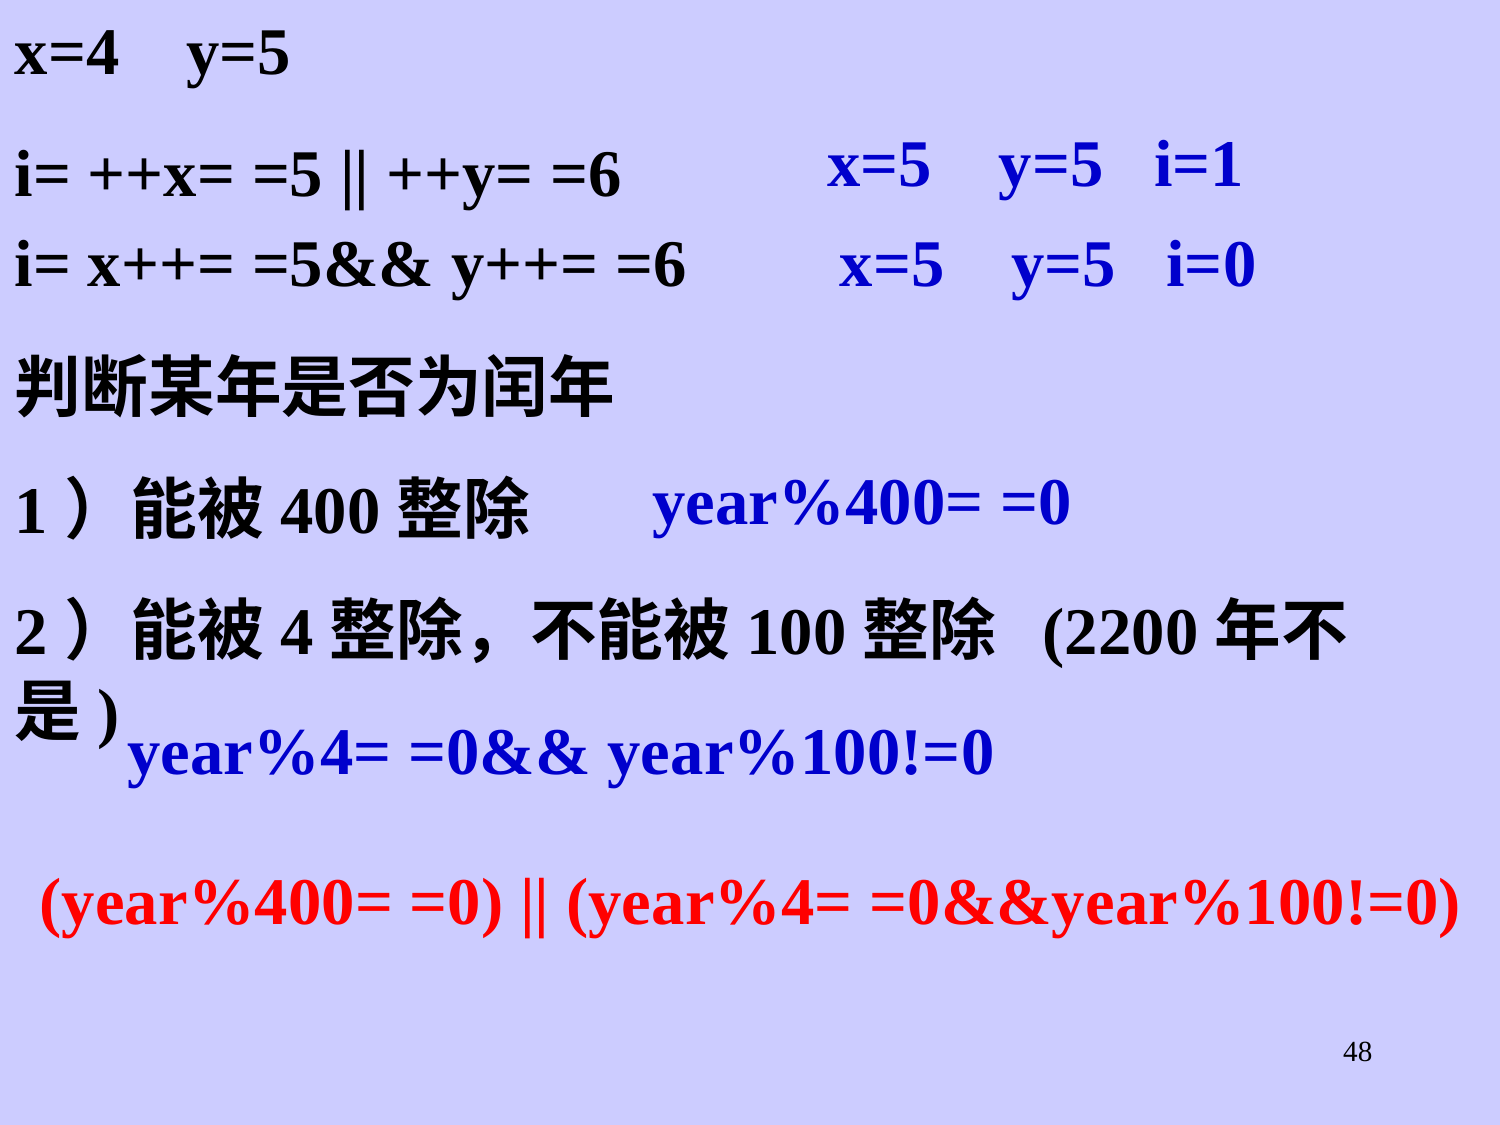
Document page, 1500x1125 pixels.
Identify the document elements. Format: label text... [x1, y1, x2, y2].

text_box year%4= =0&& year%100!=0 [112, 699, 1138, 796]
text_box x=5 y=5 i=1 [812, 112, 1413, 208]
text_box i= x++= =5&& y++= =6 [0, 212, 825, 308]
text_box x=4 y=5 i= ++x= =5 || ++y= =6 [0, 0, 738, 212]
text_box 判断某年是否为闰年 1）能被400整除 2）能被4整除，不能被100整除 (2200年不是) [0, 337, 1438, 757]
text_box x=5 y=5 i=0 [825, 212, 1426, 308]
text_box year%400= =0 [637, 449, 1276, 546]
text_box (year%400= =0) || (year%4= =0&&year%100!=0) [24, 849, 1500, 946]
text_box <编号> [1074, 1025, 1388, 1101]
